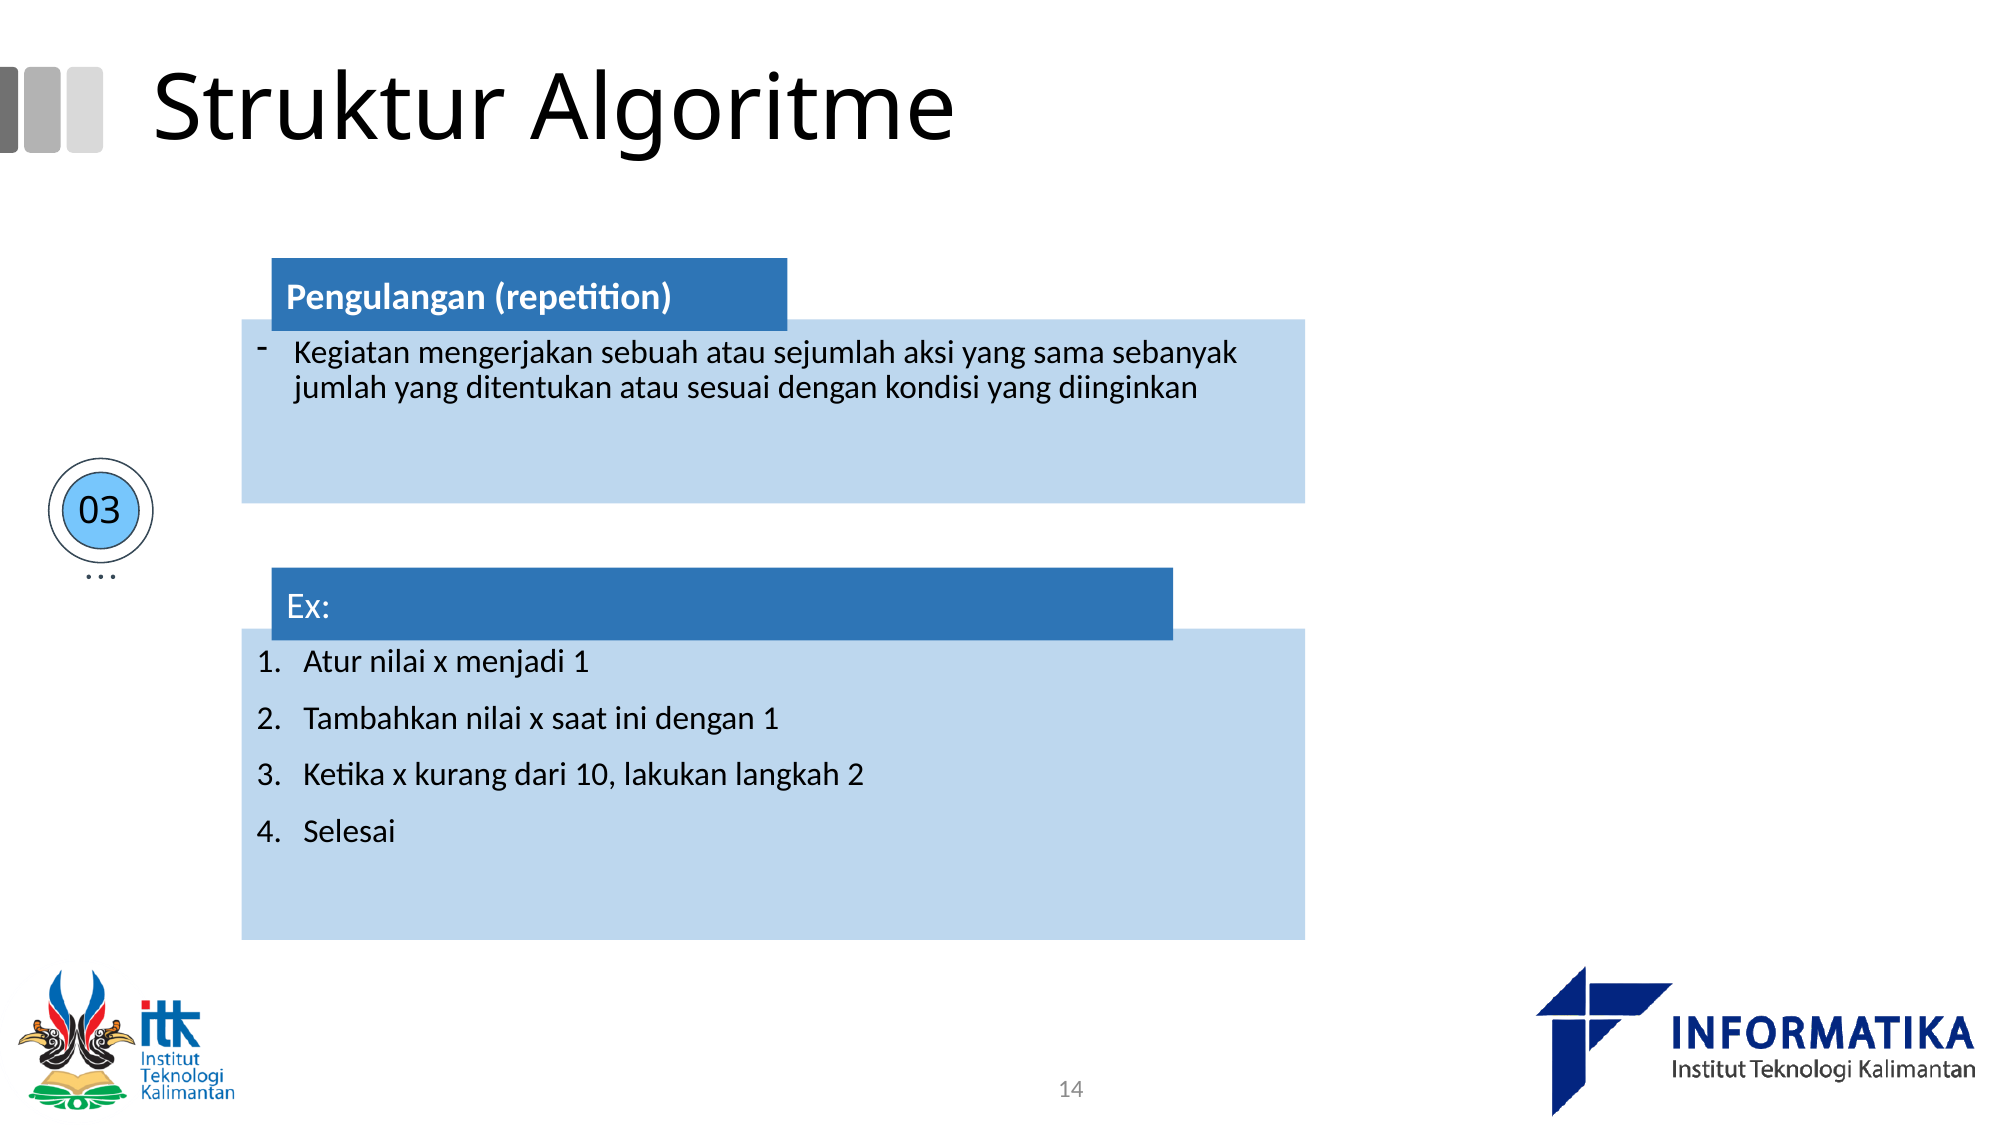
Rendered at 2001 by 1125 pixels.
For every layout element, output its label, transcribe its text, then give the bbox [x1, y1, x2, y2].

picture [0, 935, 253, 1125]
text_box 03 [62, 482, 138, 540]
text_box [48, 458, 153, 563]
text_box Atur nilai x menjadi 1 Tambahkan nilai x saat ini dengan 1 Ketika x kurang dari 10, lakukan langkah 2 Selesai [241, 628, 1306, 940]
picture [1534, 965, 1976, 1118]
text_box Kegiatan mengerjakan sebuah atau sejumlah aksi yang sama sebanyak jumlah yang ditentukan atau sesuai dengan kondisi yang diinginkan [241, 319, 1306, 504]
title Struktur Algoritme [137, 1, 1863, 219]
text_box Pengulangan (repetition) [271, 258, 788, 331]
text_box Ex: [271, 567, 1174, 641]
